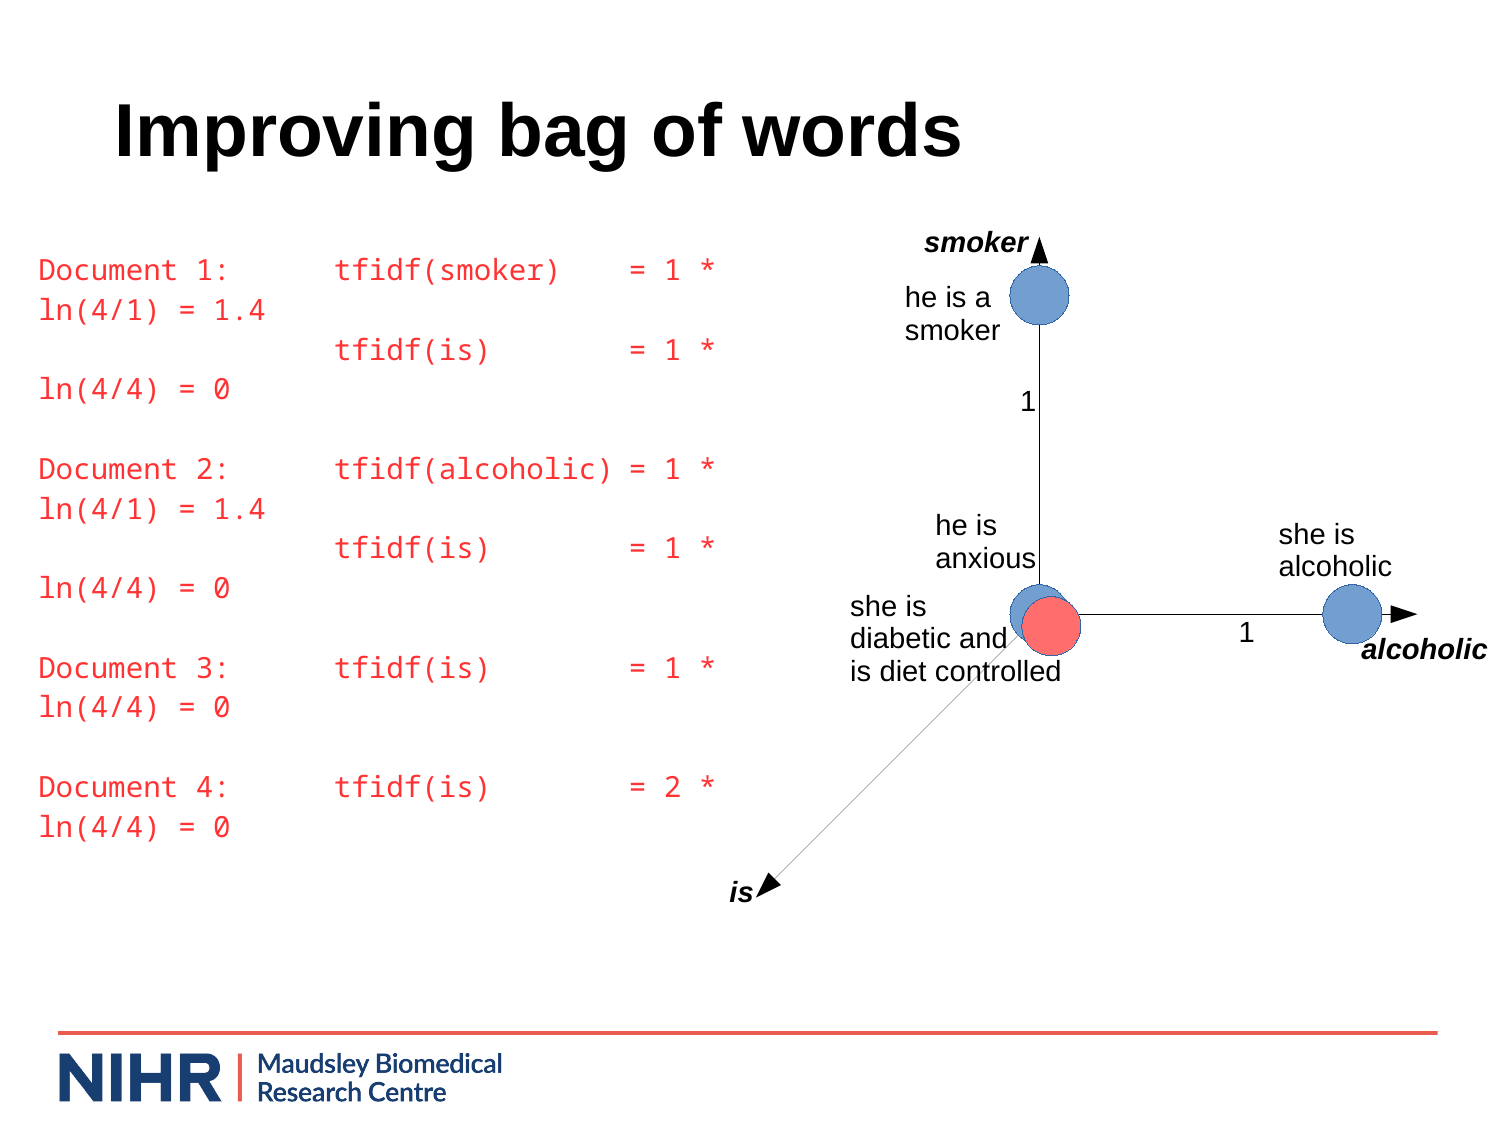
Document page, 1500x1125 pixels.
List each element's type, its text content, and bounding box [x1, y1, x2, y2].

text_box smoker [909, 218, 1044, 267]
text_box she is alcoholic [1263, 510, 1408, 591]
text_box she is diabetic and is diet controlled [835, 582, 1078, 696]
text_box Improving bag of words [100, 84, 1105, 180]
text_box [1016, 266, 1070, 325]
text_box 1 [1223, 608, 1270, 656]
text_box he is anxious [920, 501, 1052, 582]
text_box is [714, 868, 769, 916]
text_box [1021, 596, 1081, 656]
text_box 1 [1005, 377, 1052, 426]
picture [29, 1018, 531, 1125]
text_box [1322, 591, 1382, 644]
text_box he is a smoker [890, 273, 1016, 355]
text_box alcoholic [1346, 625, 1500, 674]
text_box Document 1: tfidf(smoker) = 1 * ln(4/1) = 1.4 tfidf(is) = 1 * ln(4/4) = 0 Document 2: tfidf(alcoholic) = 1 * ln(4/1) = 1.4 tfidf(is) = 1 * ln(4/4) = 0 Document 3: tfidf(is) = 1 * ln(4/4) = 0 Document 4: tfidf(is) = 2 * ln(4/4) = 0 [23, 242, 798, 661]
